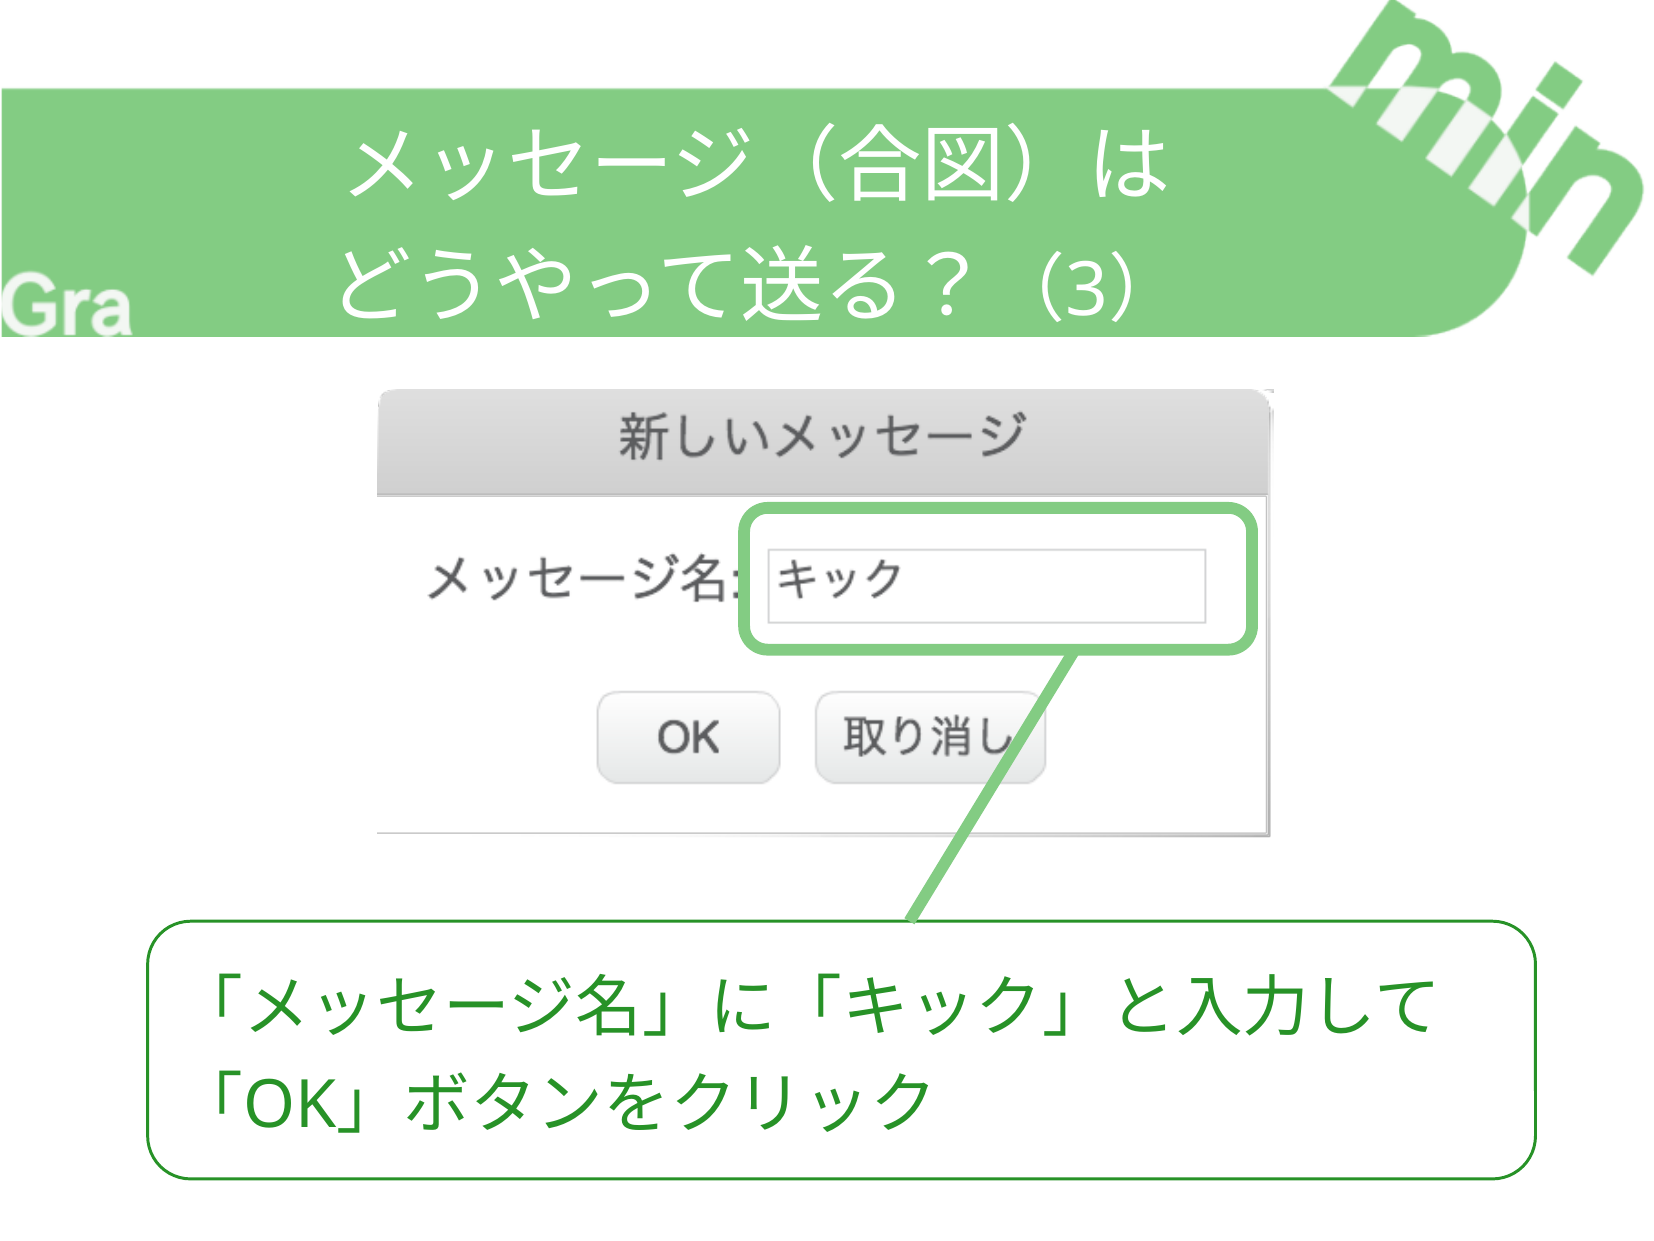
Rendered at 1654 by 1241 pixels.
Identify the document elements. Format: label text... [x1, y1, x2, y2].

picture [377, 389, 1274, 839]
title メッセージ（合図）は どうやって送る？（3） [11, 102, 1501, 335]
text_box 「メッセージ名」に「キック」と入力して「OK」ボタンをクリック [147, 921, 1536, 1179]
picture [1, 0, 1654, 337]
picture [750, 514, 1246, 643]
